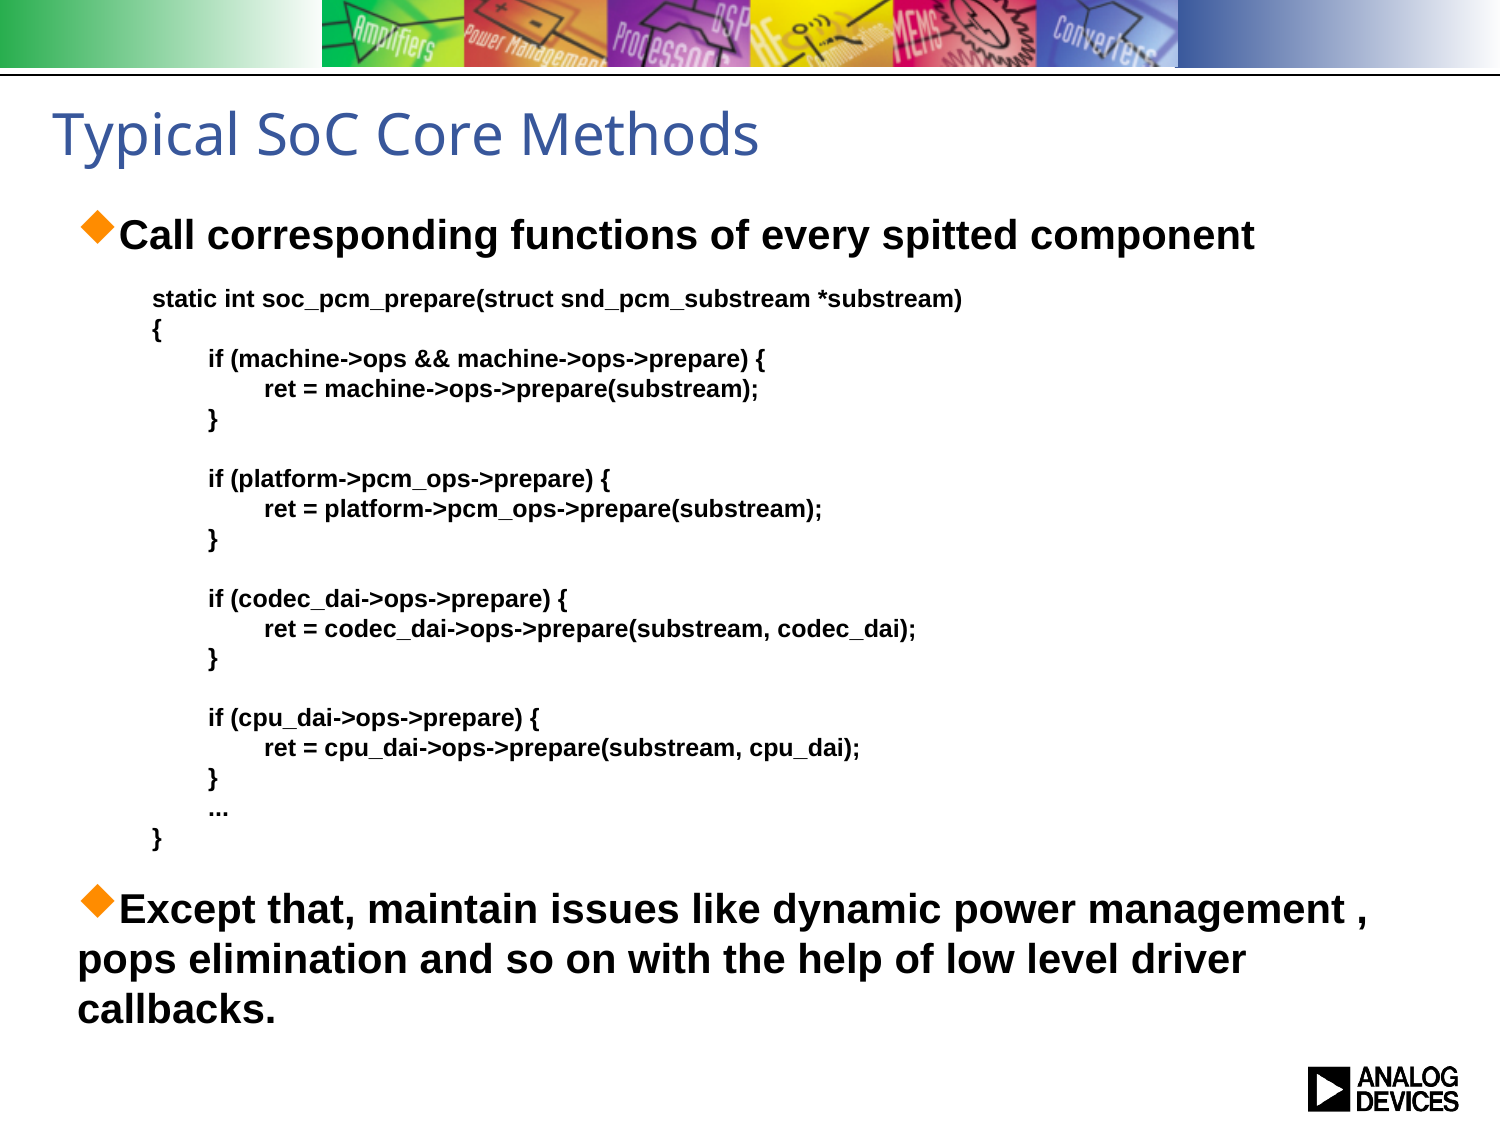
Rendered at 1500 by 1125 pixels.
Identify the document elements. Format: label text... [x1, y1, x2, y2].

text_box Call corresponding functions of every spitted component static int soc_pcm_prepare(struct snd_pcm_substream *substream) { if (machine->ops && machine->ops->prepare) { ret = machine->ops->prepare(substream); } if (platform->pcm_ops->prepare) { ret = platform->pcm_ops->prepare(substream); } if (codec_dai->ops->prepare) { ret = codec_dai->ops->prepare(substream, codec_dai); } if (cpu_dai->ops->prepare) { ret = cpu_dai->ops->prepare(substream, cpu_dai); } ... } Except that, maintain issues like dynamic power management , pops elimination and so on with the help of low level driver callbacks. [62, 200, 1400, 1090]
picture [322, 0, 1178, 67]
picture [1308, 1066, 1459, 1112]
title Typical SoC Core Methods [44, 89, 1455, 240]
